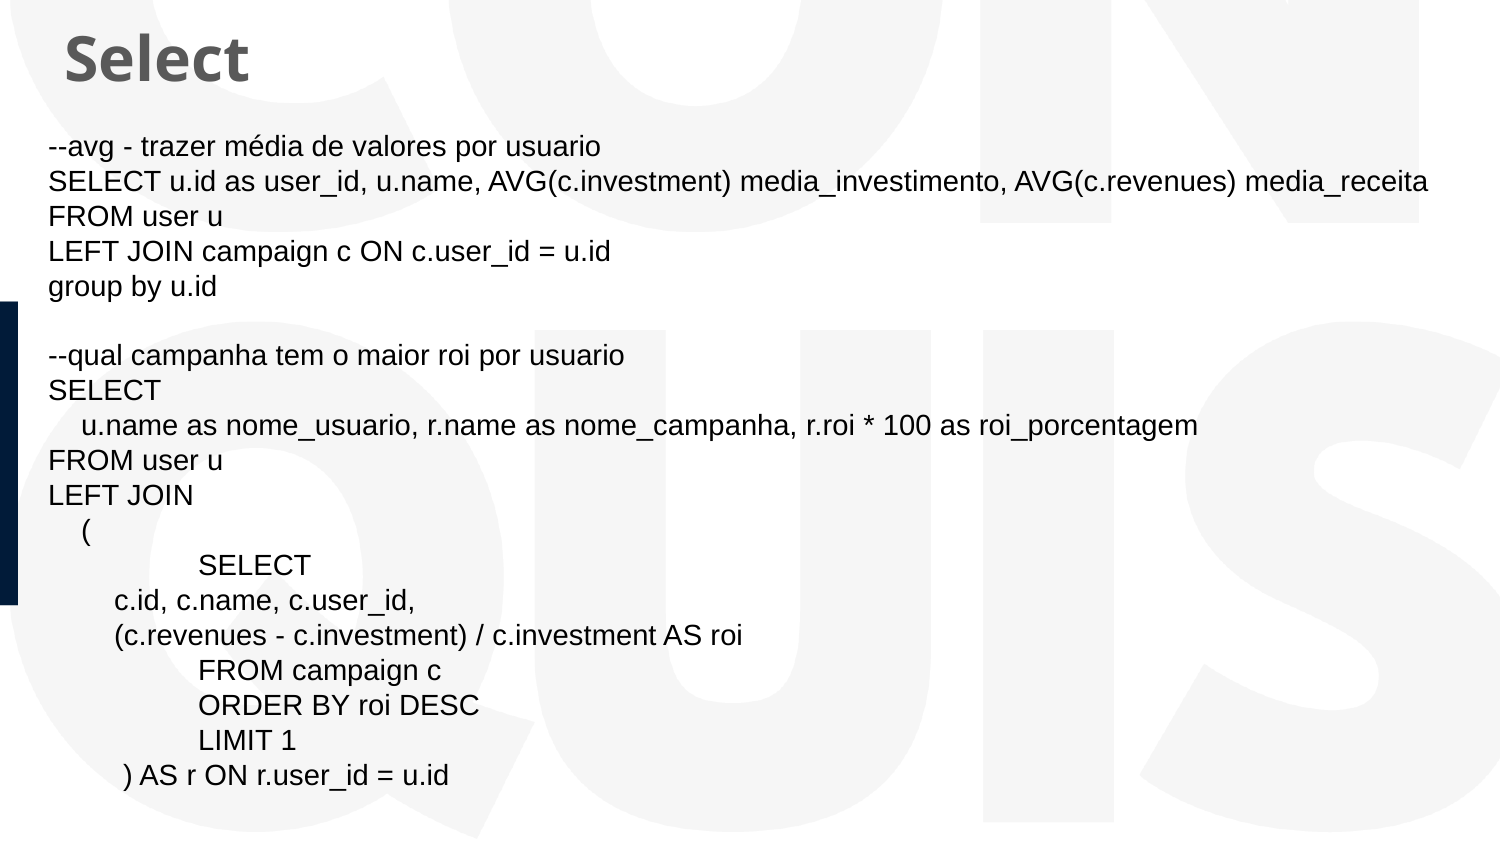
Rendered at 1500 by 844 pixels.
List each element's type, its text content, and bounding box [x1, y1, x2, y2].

list Select [53, 10, 579, 112]
text_box --avg - trazer média de valores por usuario SELECT u.id as user_id, u.name, AVG(c.investment) media_investimento, AVG(c.revenues) media_receita FROM user u LEFT JOIN campaign c ON c.user_id = u.id group by u.id --qual campanha tem o maior roi por usuario SELECT u.name as nome_usuario, r.name as nome_campanha, r.roi * 100 as roi_porcentagem FROM user u LEFT JOIN ( SELECT c.id, c.name, c.user_id, (c.revenues - c.investment) / c.investment AS roi FROM campaign c ORDER BY roi DESC LIMIT 1 ) AS r ON r.user_id = u.id [33, 111, 1484, 807]
picture [0, 0, 1500, 844]
